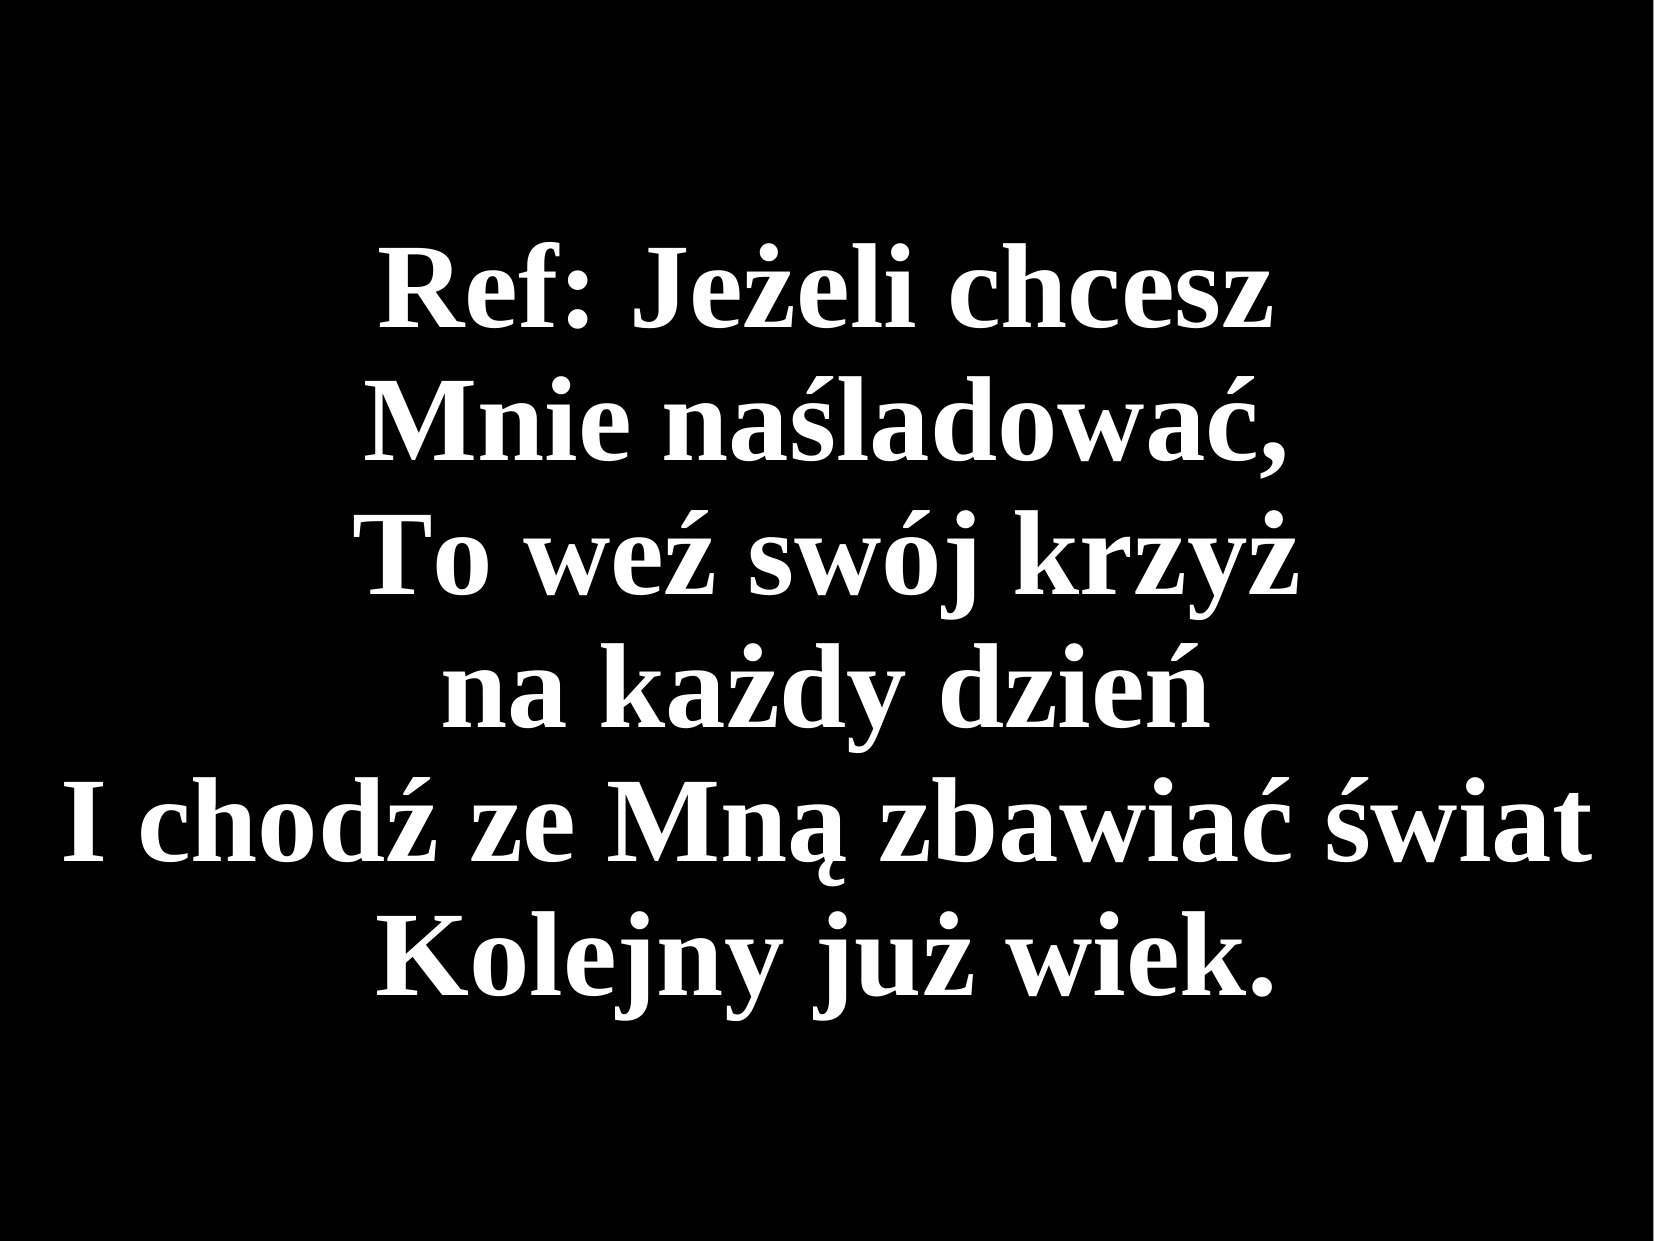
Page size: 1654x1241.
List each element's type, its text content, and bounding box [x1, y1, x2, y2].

title Ref: Jeżeli chcesz Mnie naśladować, To weź swój krzyż na każdy dzień I chodź ze Mną zbawiać świat Kolejny już wiek. [0, 0, 1654, 1241]
